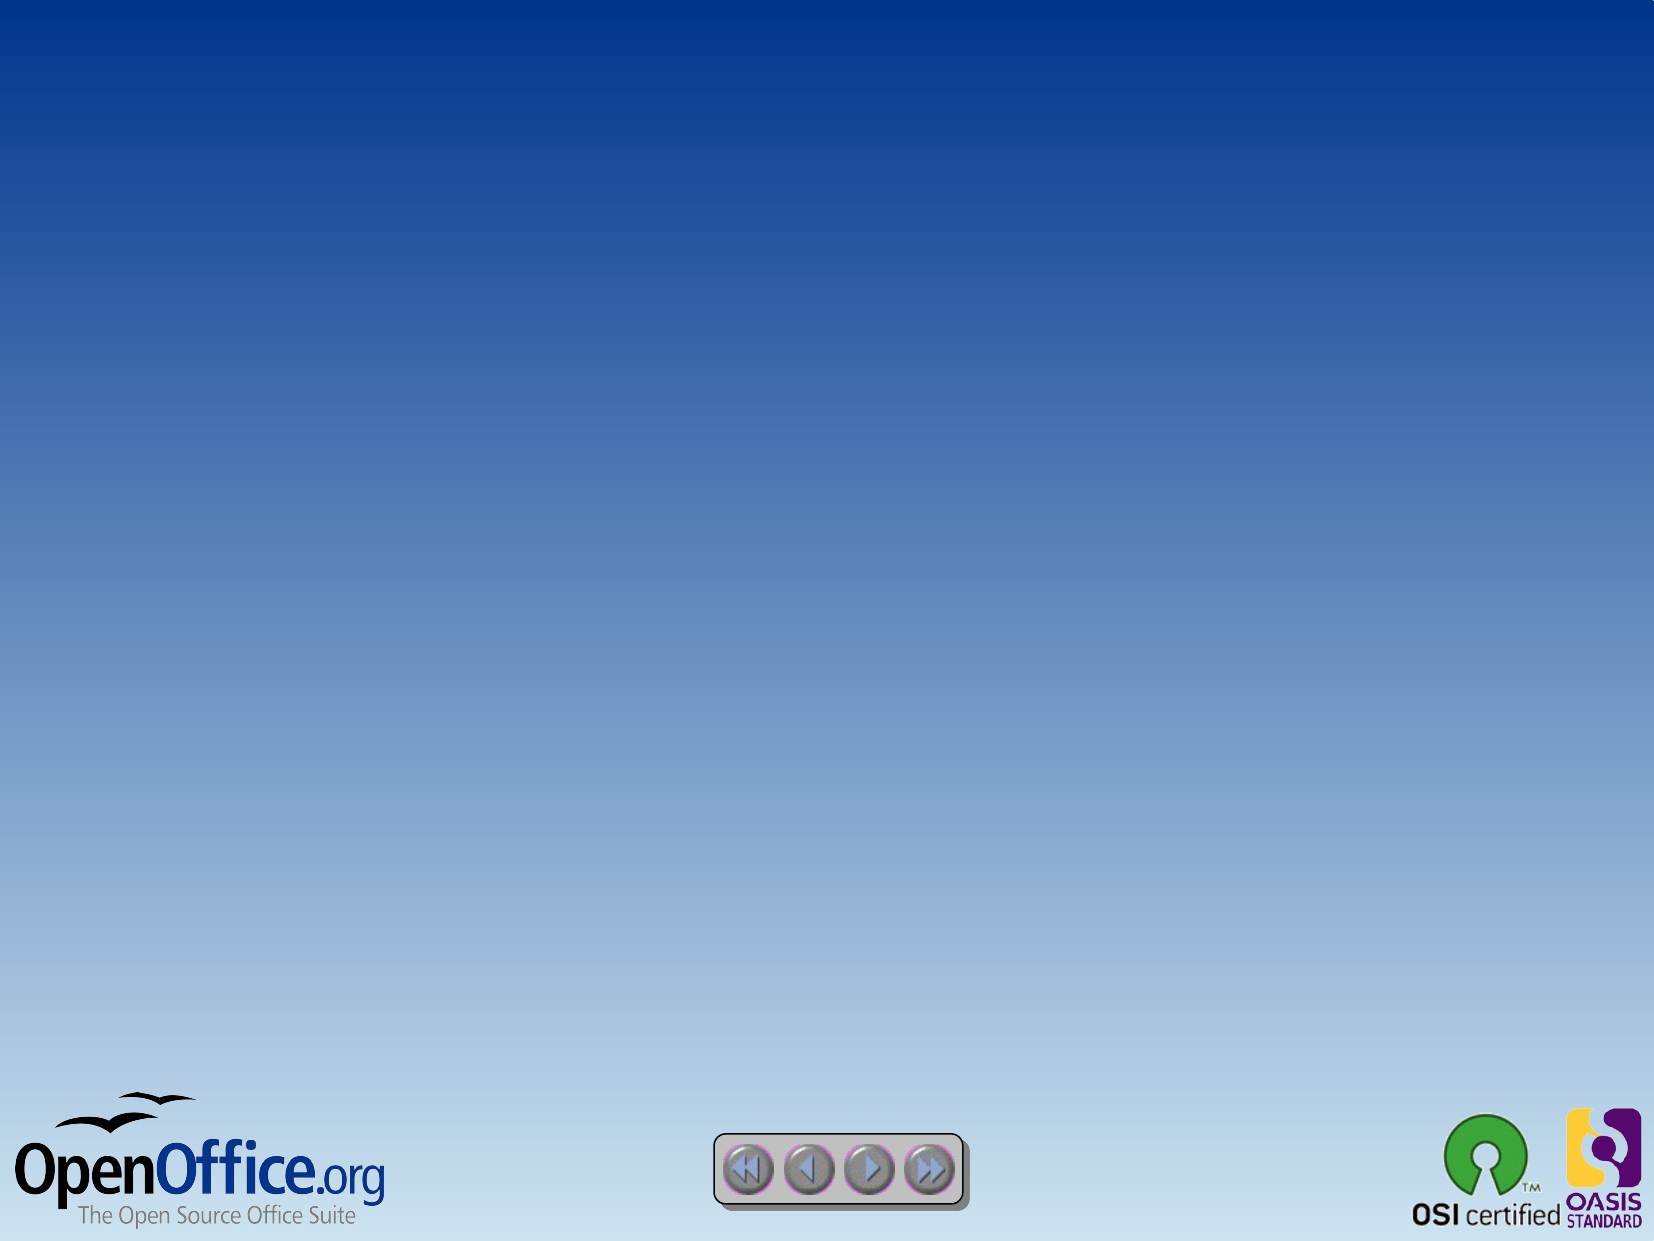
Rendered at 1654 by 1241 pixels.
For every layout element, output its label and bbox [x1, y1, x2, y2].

text_box [714, 1133, 963, 1204]
picture [844, 1144, 895, 1195]
picture [784, 1144, 835, 1195]
picture [15, 1092, 384, 1229]
picture [102, 37, 1536, 1065]
picture [904, 1144, 955, 1195]
picture [1405, 1102, 1654, 1238]
picture [723, 1144, 774, 1195]
